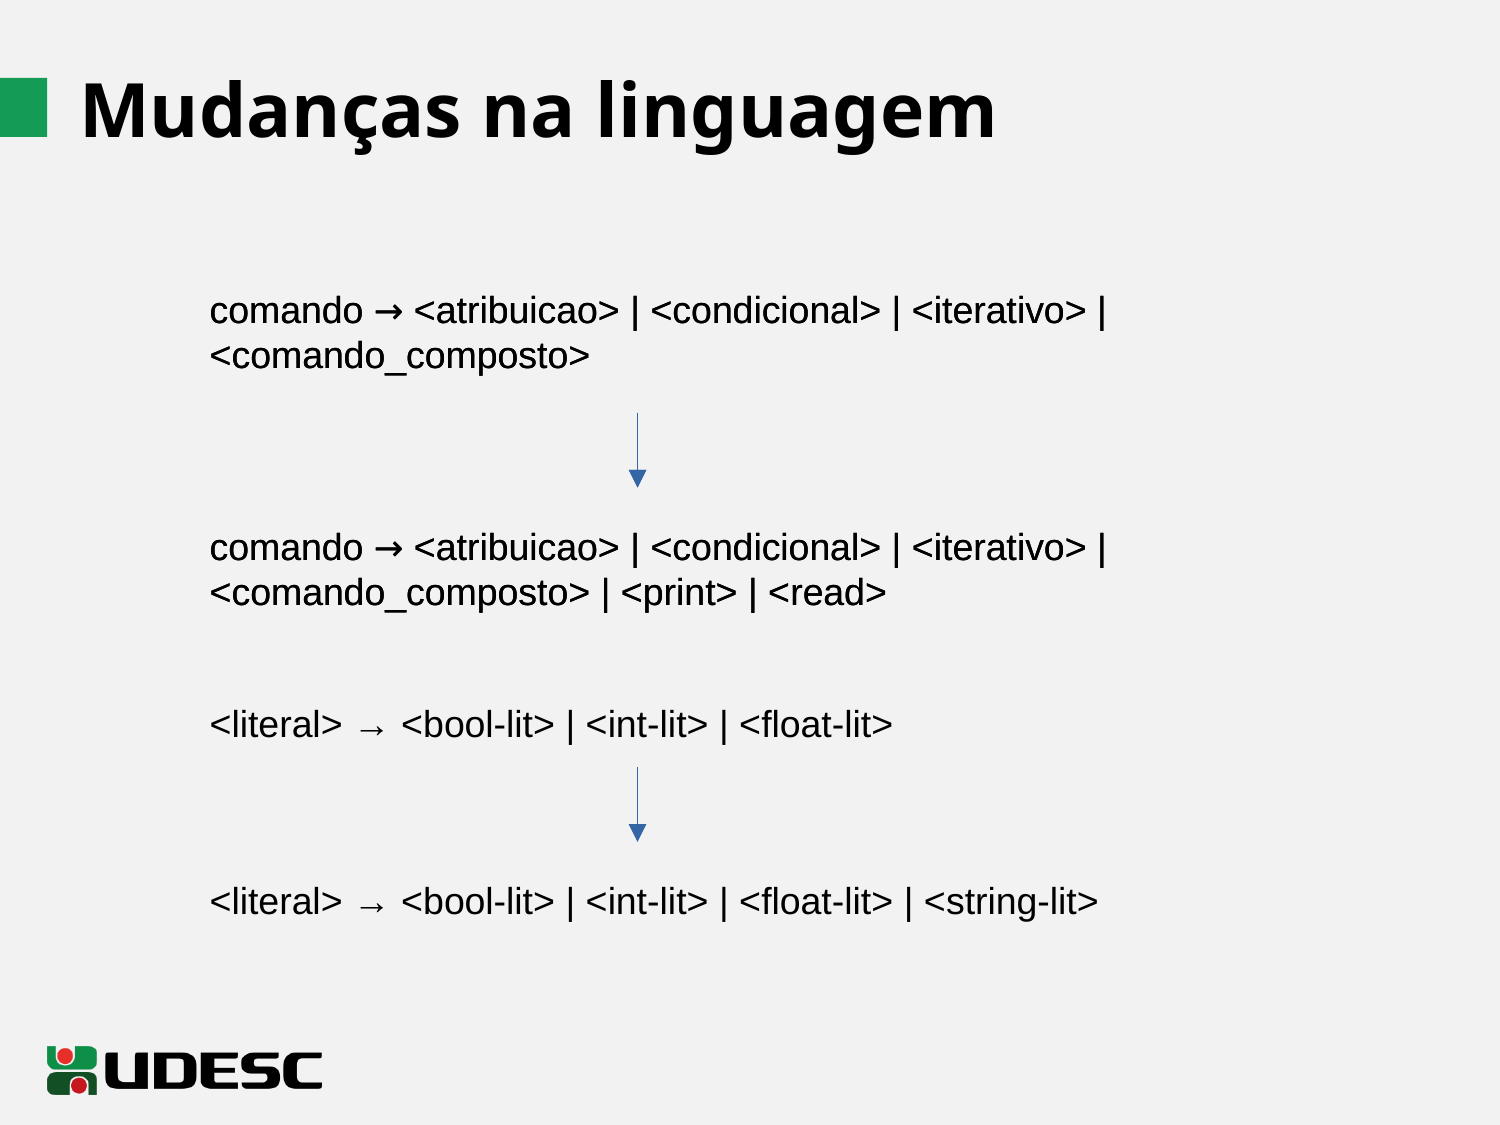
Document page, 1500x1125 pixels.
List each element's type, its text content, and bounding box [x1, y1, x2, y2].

text_box comando → <atribuicao> | <condicional> | <iterativo> | <comando_composto> | <print> | <read> [159, 515, 1200, 620]
picture [47, 1046, 322, 1095]
text_box <literal> → <bool-lit> | <int-lit> | <float-lit> [159, 692, 1200, 753]
text_box <literal> → <bool-lit> | <int-lit> | <float-lit> | <string-lit> [159, 869, 1200, 930]
text_box Mudanças na linguagem [64, 54, 1081, 160]
text_box comando → <atribuicao> | <condicional> | <iterativo> | <comando_composto> [159, 278, 1200, 384]
text_box [0, 77, 48, 137]
